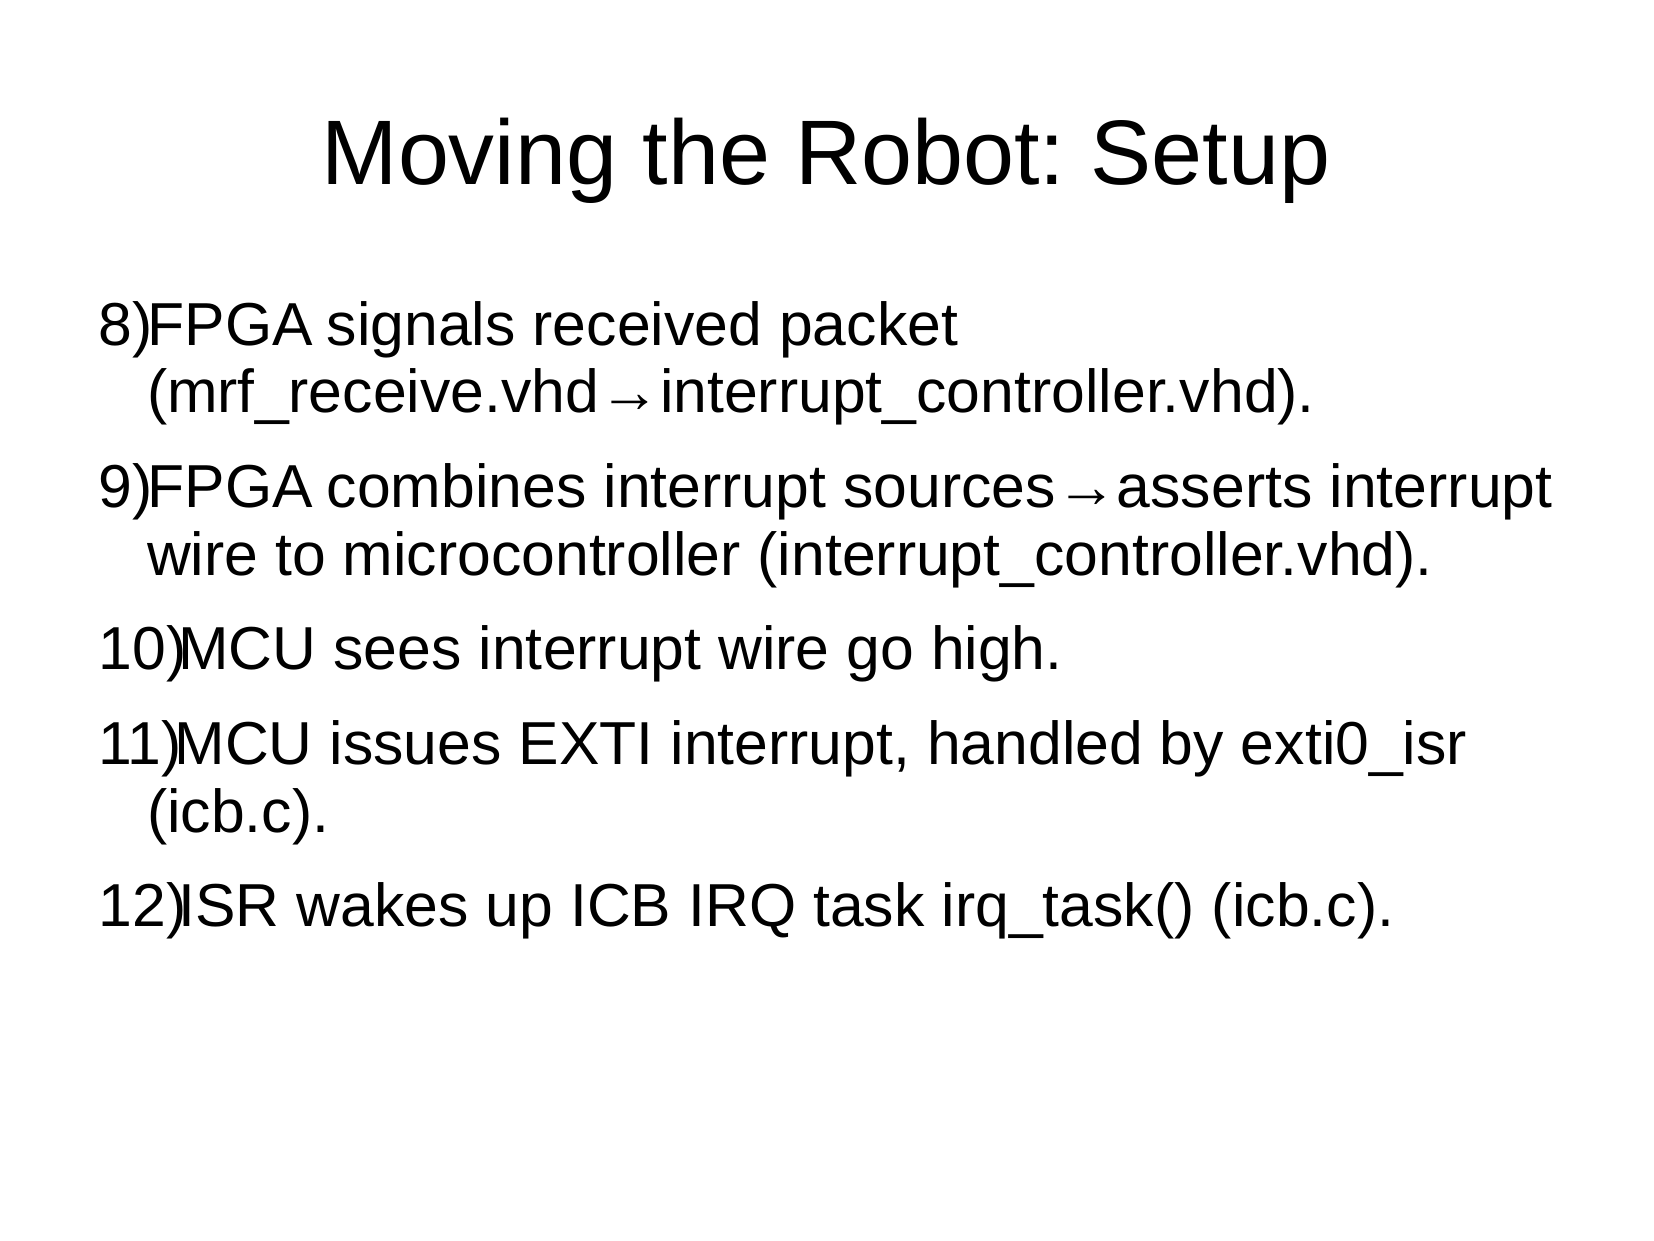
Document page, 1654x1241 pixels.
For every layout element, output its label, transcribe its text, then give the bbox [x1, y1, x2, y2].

list FPGA signals received packet (mrf_receive.vhd→interrupt_controller.vhd). FPGA combines interrupt sources→asserts interrupt wire to microcontroller (interrupt_controller.vhd). MCU sees interrupt wire go high. MCU issues EXTI interrupt, handled by exti0_isr (icb.c). ISR wakes up ICB IRQ task irq_task() (icb.c). [82, 290, 1571, 1010]
title Moving the Robot: Setup [82, 49, 1571, 257]
